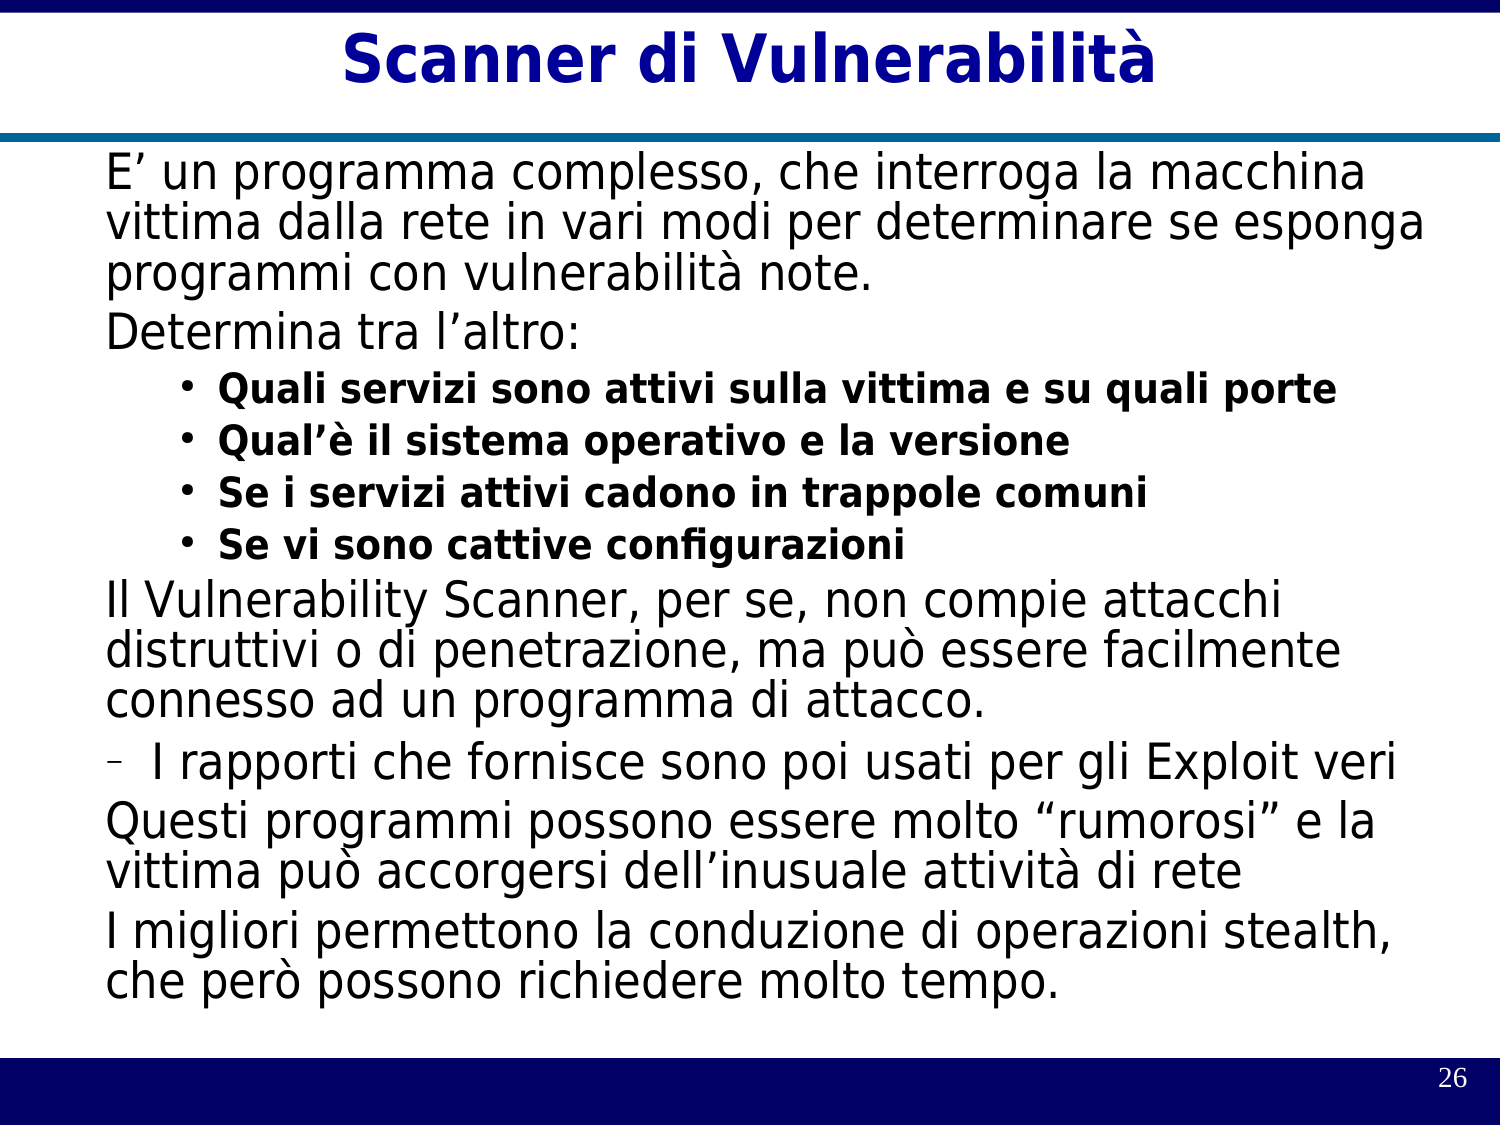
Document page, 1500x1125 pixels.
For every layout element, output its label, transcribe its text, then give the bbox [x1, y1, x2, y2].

title Scanner di Vulnerabilità [30, 0, 1471, 126]
list E’ un programma complesso, che interroga la macchina vittima dalla rete in vari modi per determinare se esponga programmi con vulnerabilità note. Determina tra l’altro: Quali servizi sono attivi sulla vittima e su quali porte Qual’è il sistema operativo e la versione Se i servizi attivi cadono in trappole comuni Se vi sono cattive configurazioni Il Vulnerability Scanner, per se, non compie attacchi distruttivi o di penetrazione, ma può essere facilmente connesso ad un programma di attacco. I rapporti che fornisce sono poi usati per gli Exploit veri Questi programmi possono essere molto “rumorosi” e la vittima può accorgersi dell’inusuale attività di rete I migliori permettono la conduzione di operazioni stealth, che però possono richiedere molto tempo. [30, 149, 1471, 1021]
